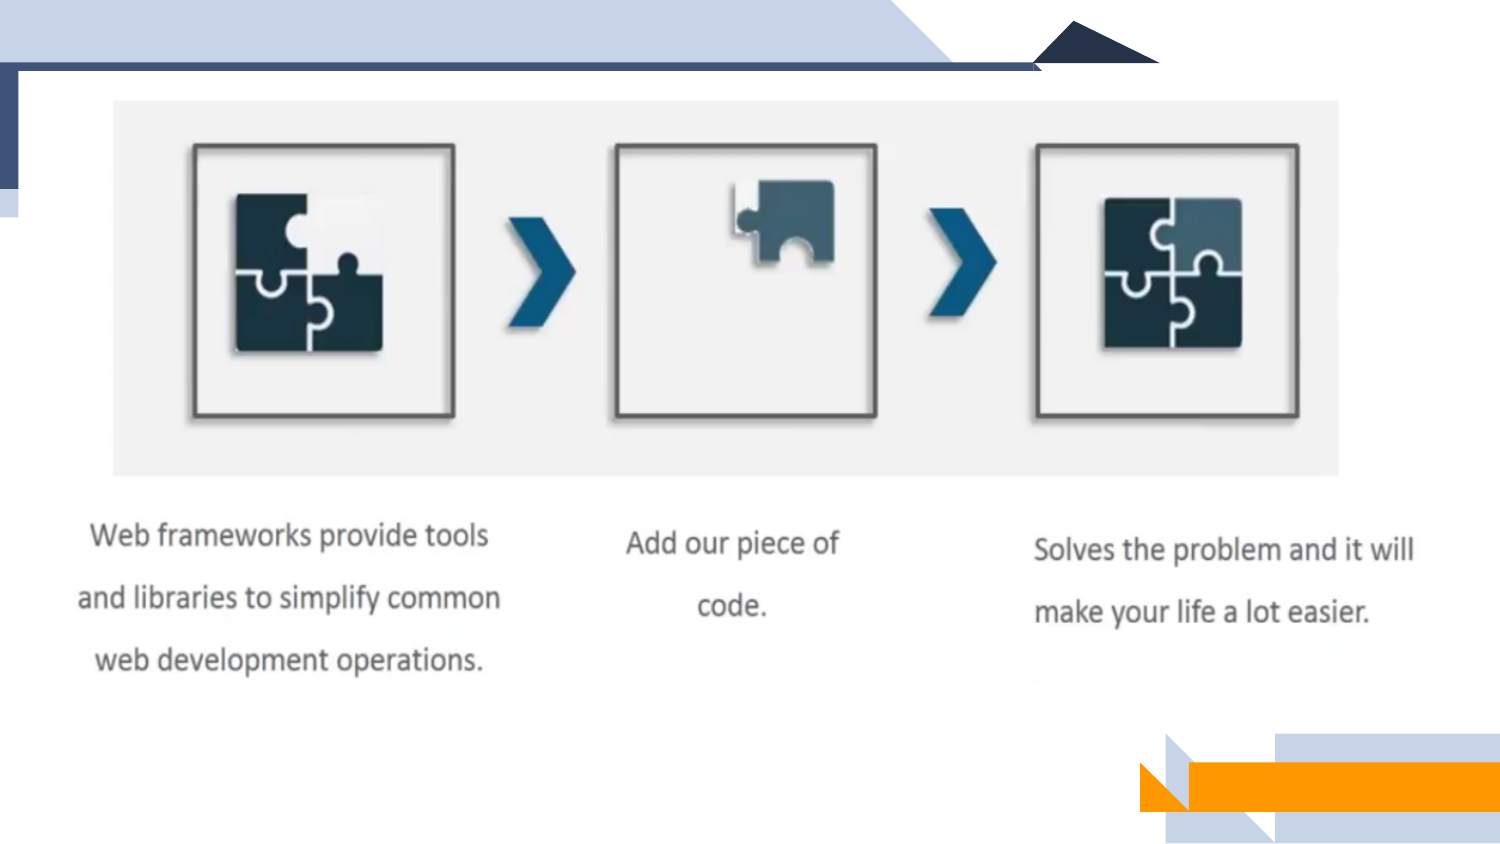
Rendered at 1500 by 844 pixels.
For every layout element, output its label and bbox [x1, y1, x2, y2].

picture [18, 71, 1454, 685]
